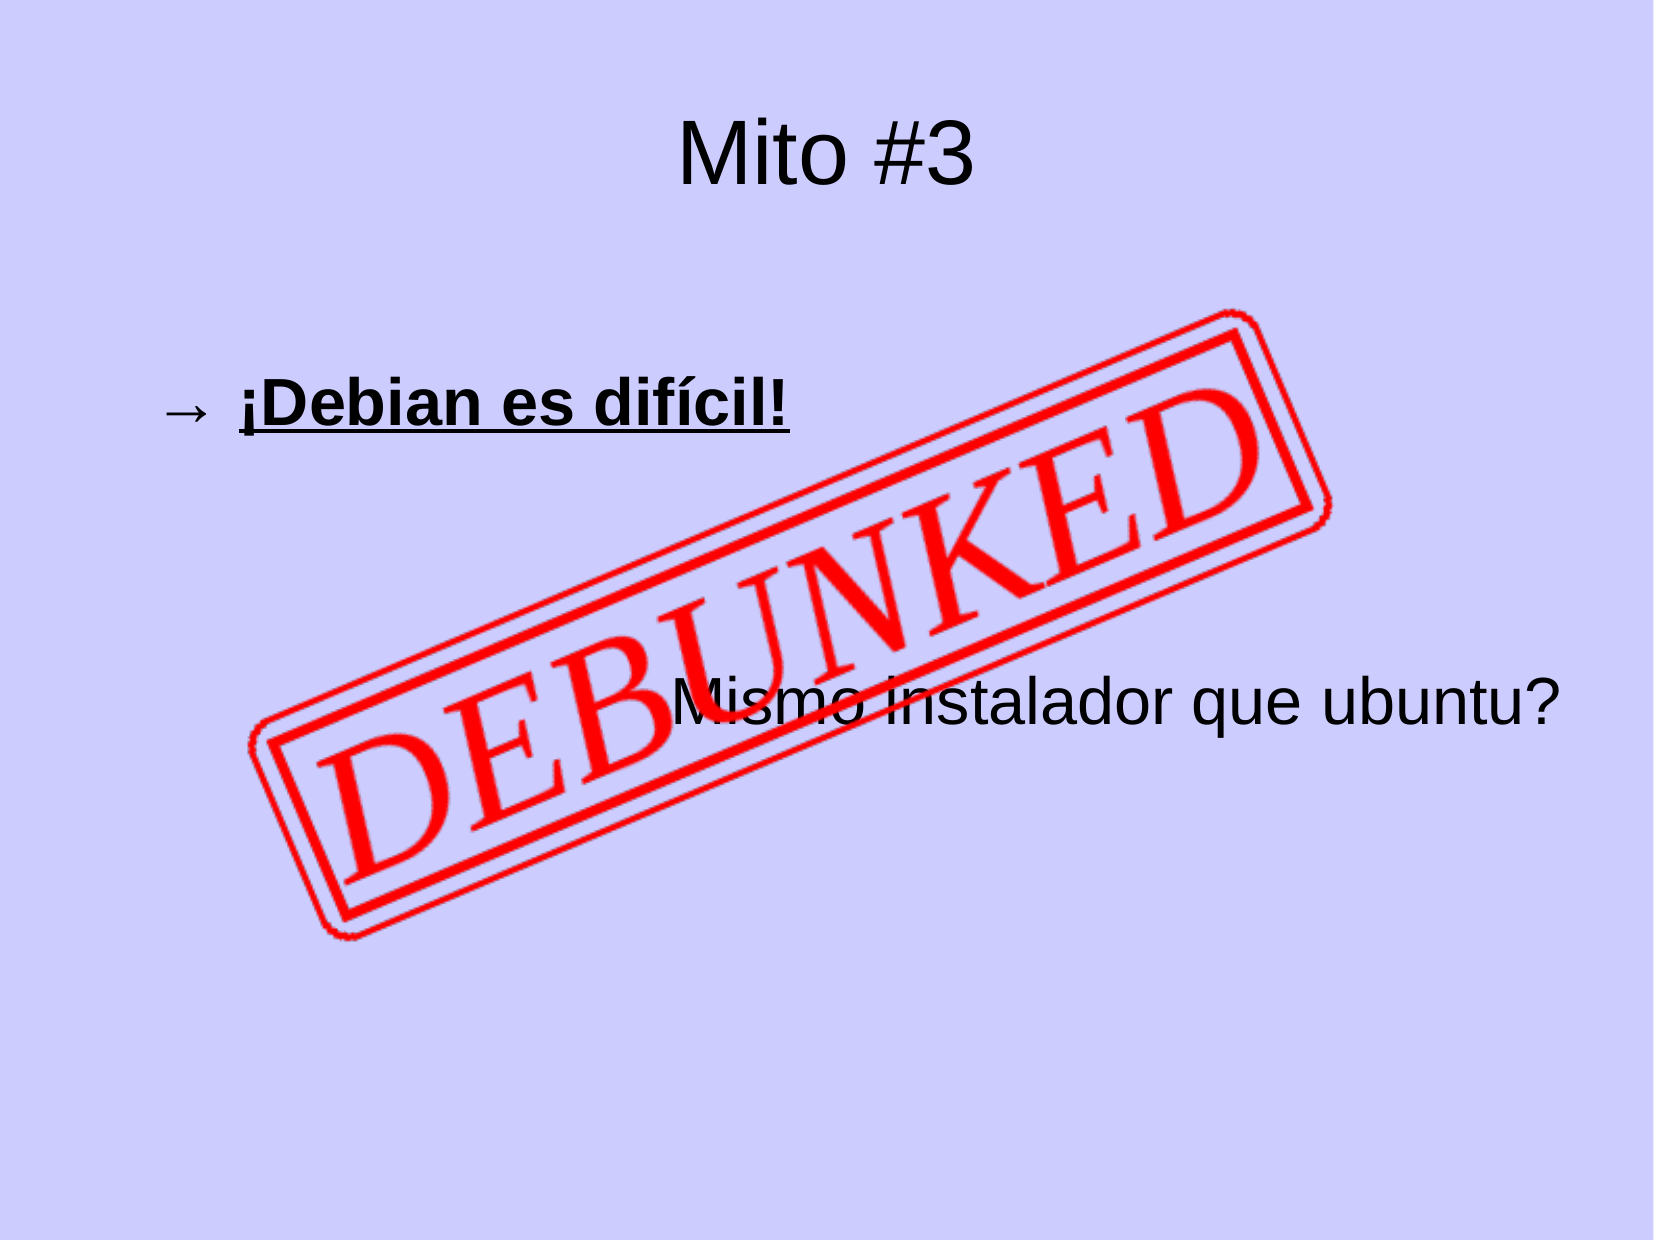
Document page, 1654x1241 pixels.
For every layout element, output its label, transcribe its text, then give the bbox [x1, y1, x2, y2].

list → ¡Debian es difícil! Mismo instalador que ubuntu? [82, 290, 1571, 1010]
title Mito #3 [82, 49, 1571, 257]
picture [213, 293, 1345, 952]
